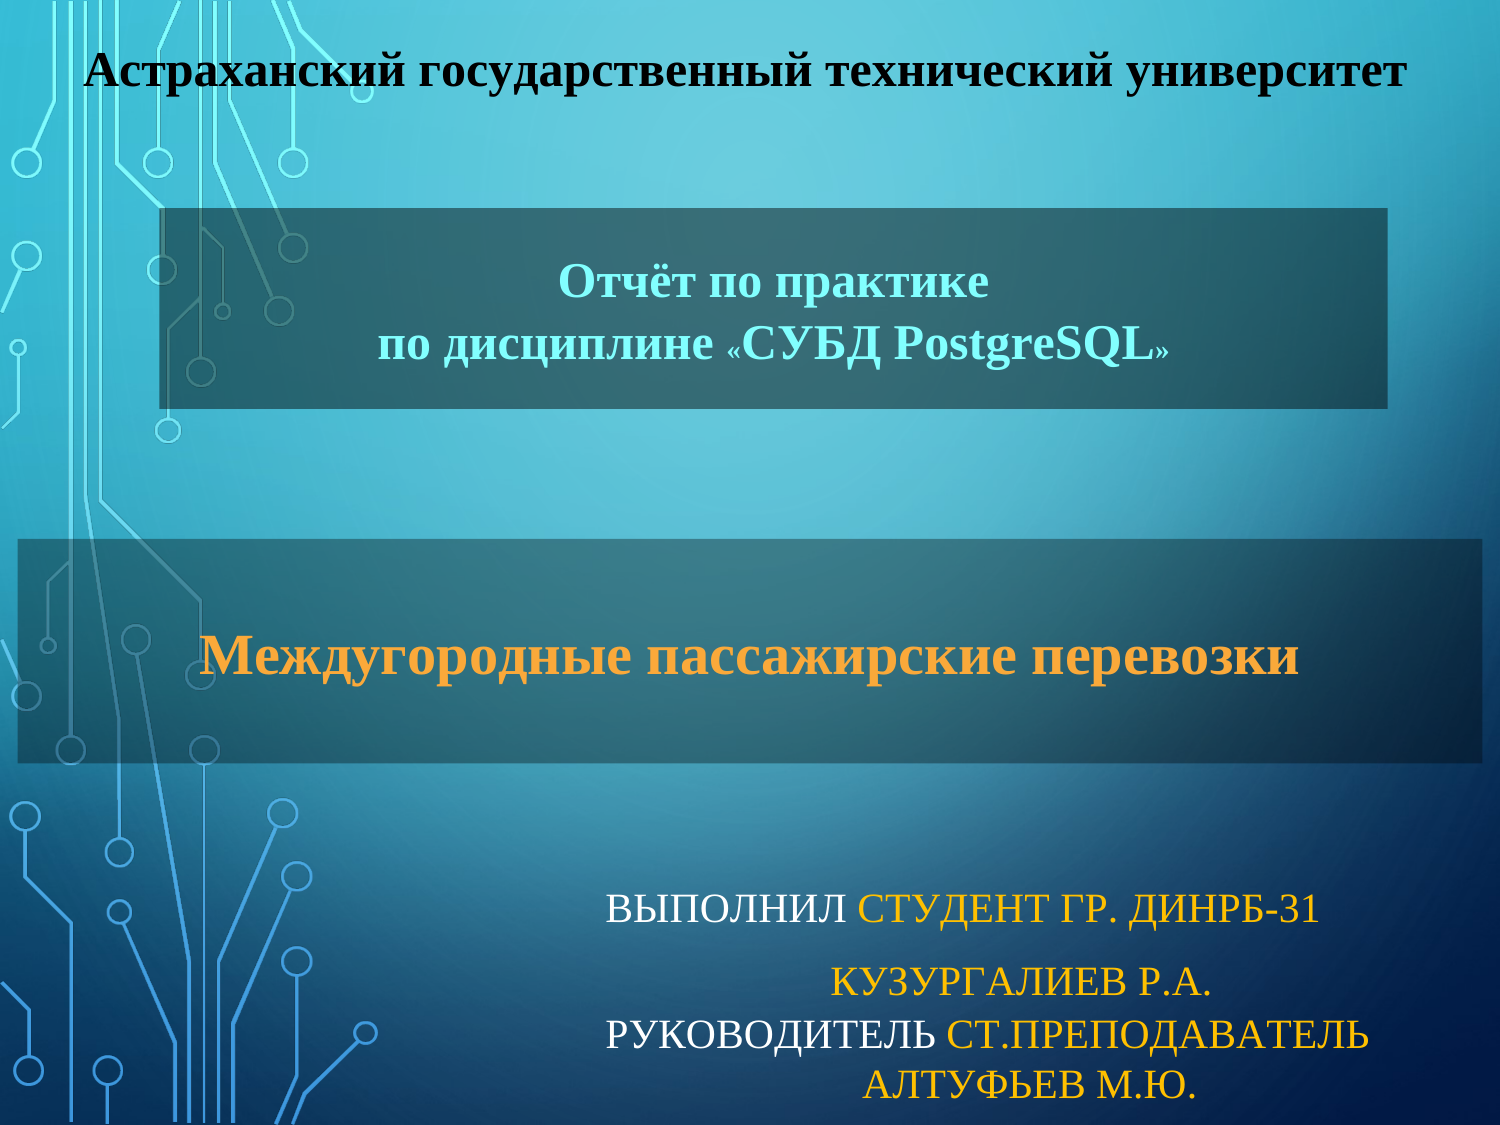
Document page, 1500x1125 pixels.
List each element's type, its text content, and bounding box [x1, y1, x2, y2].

text_box Междугородные пассажирские перевозки [17, 538, 1483, 764]
picture [0, 0, 1500, 1125]
text_box Отчёт по практике по дисциплине «СУБД PostgreSQL» [159, 208, 1388, 409]
text_box Астраханский государственный технический университет [41, 30, 1450, 102]
text_box ВЫПОЛНИЛ СТУДЕНТ ГР. ДИНРБ-31 КУЗУРГАЛИЕВ Р.А. РУКОВОДИТЕЛЬ СТ.ПРЕПОДАВАТЕЛЬ АЛТУФЬЕВ М.Ю. [515, 872, 1465, 1087]
